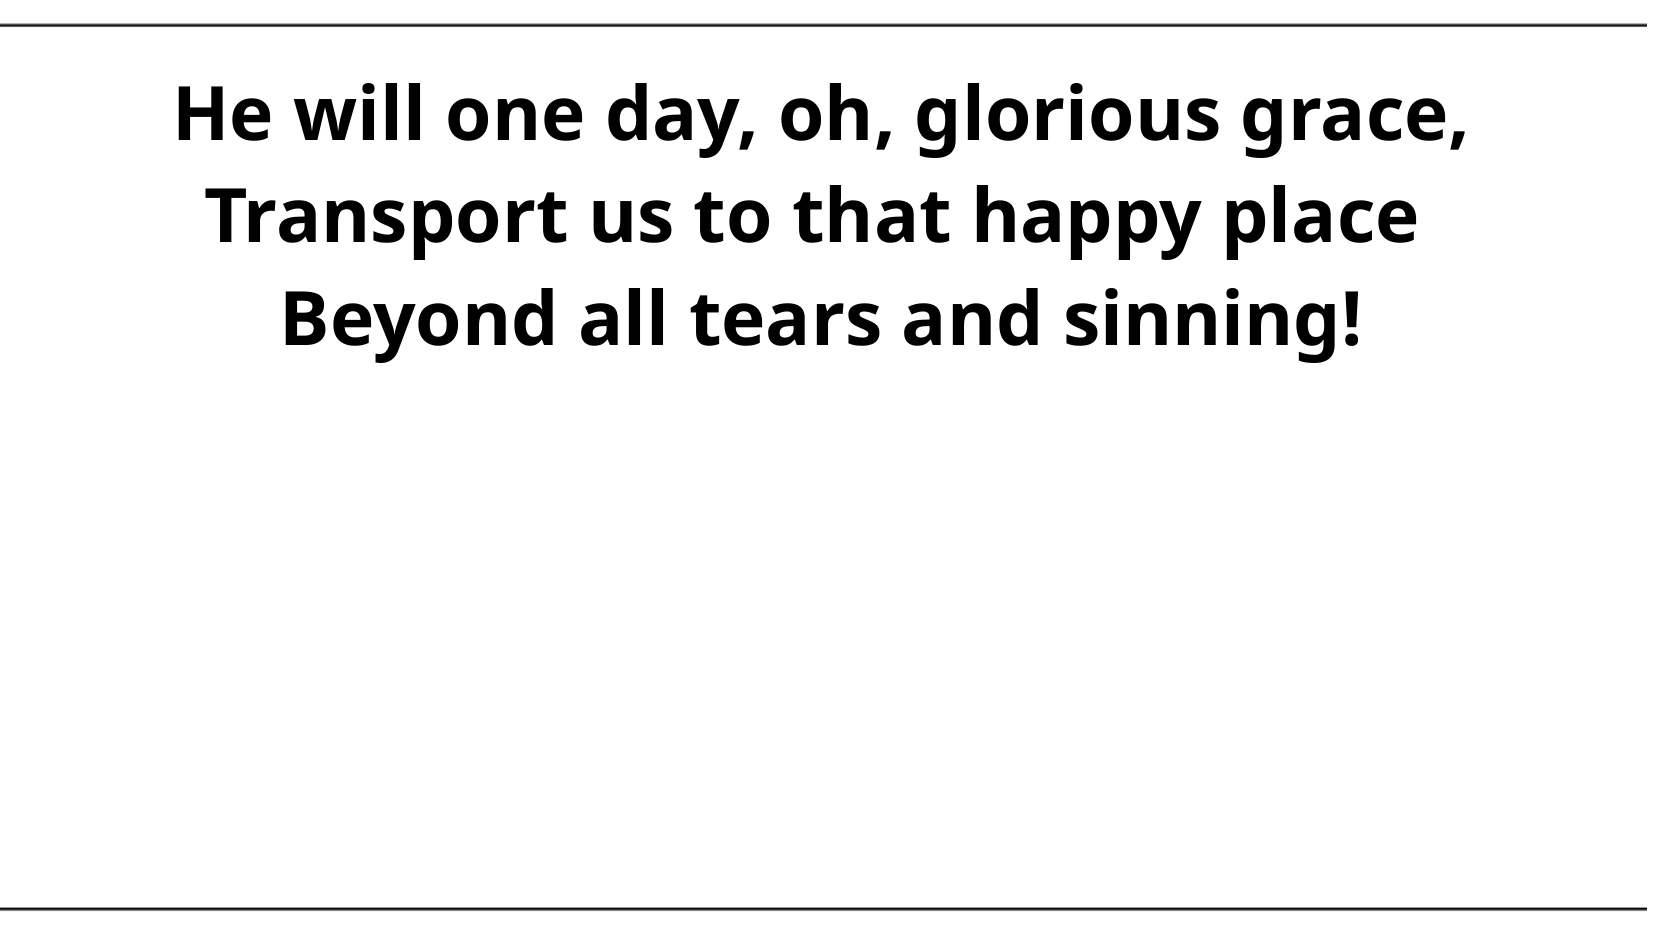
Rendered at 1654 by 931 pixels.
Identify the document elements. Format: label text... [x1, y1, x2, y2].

text_box He will one day, oh, glorious grace, Transport us to that happy place Beyond all tears and sinning! [49, 53, 1595, 368]
picture [0, 2, 1647, 931]
